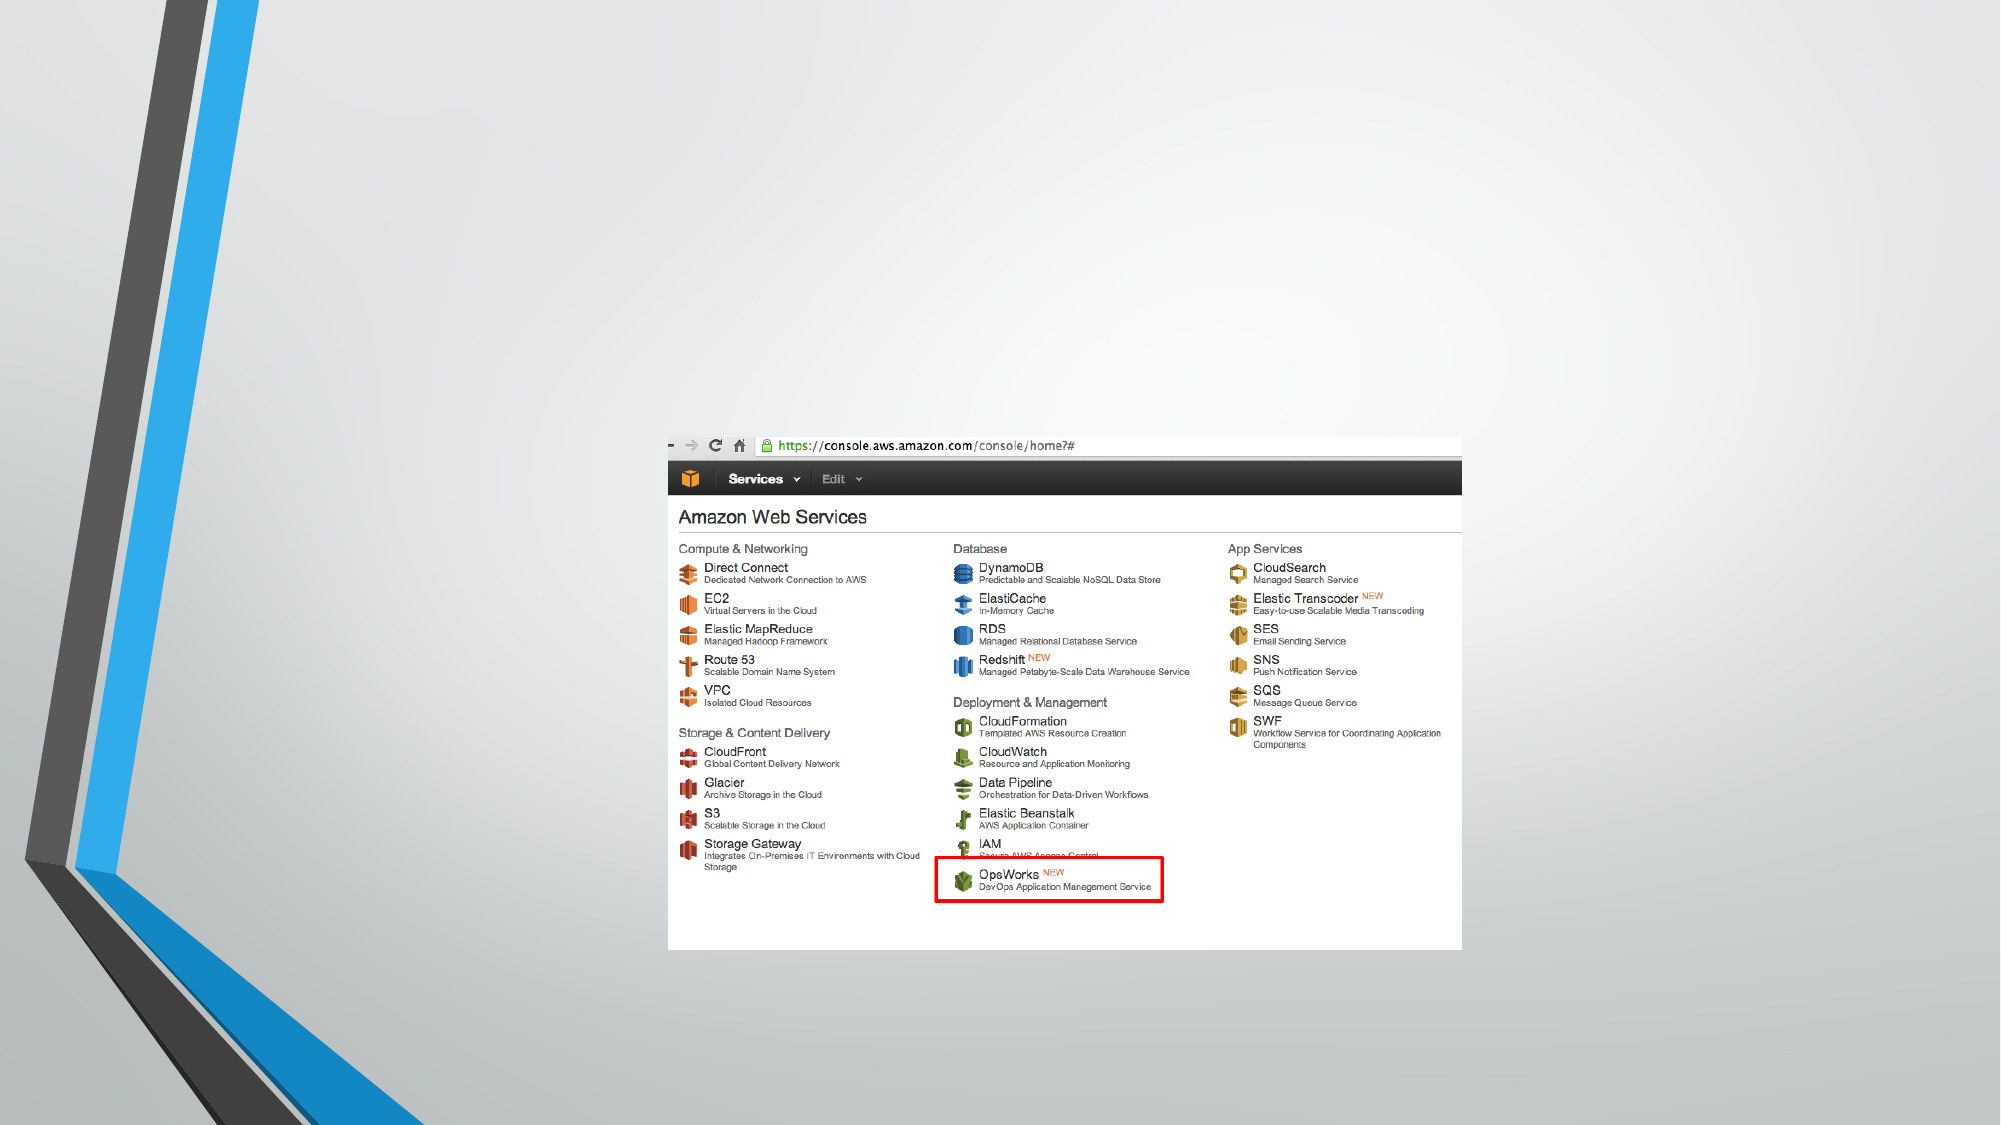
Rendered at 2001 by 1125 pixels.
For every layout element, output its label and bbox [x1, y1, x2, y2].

picture [668, 437, 1462, 950]
